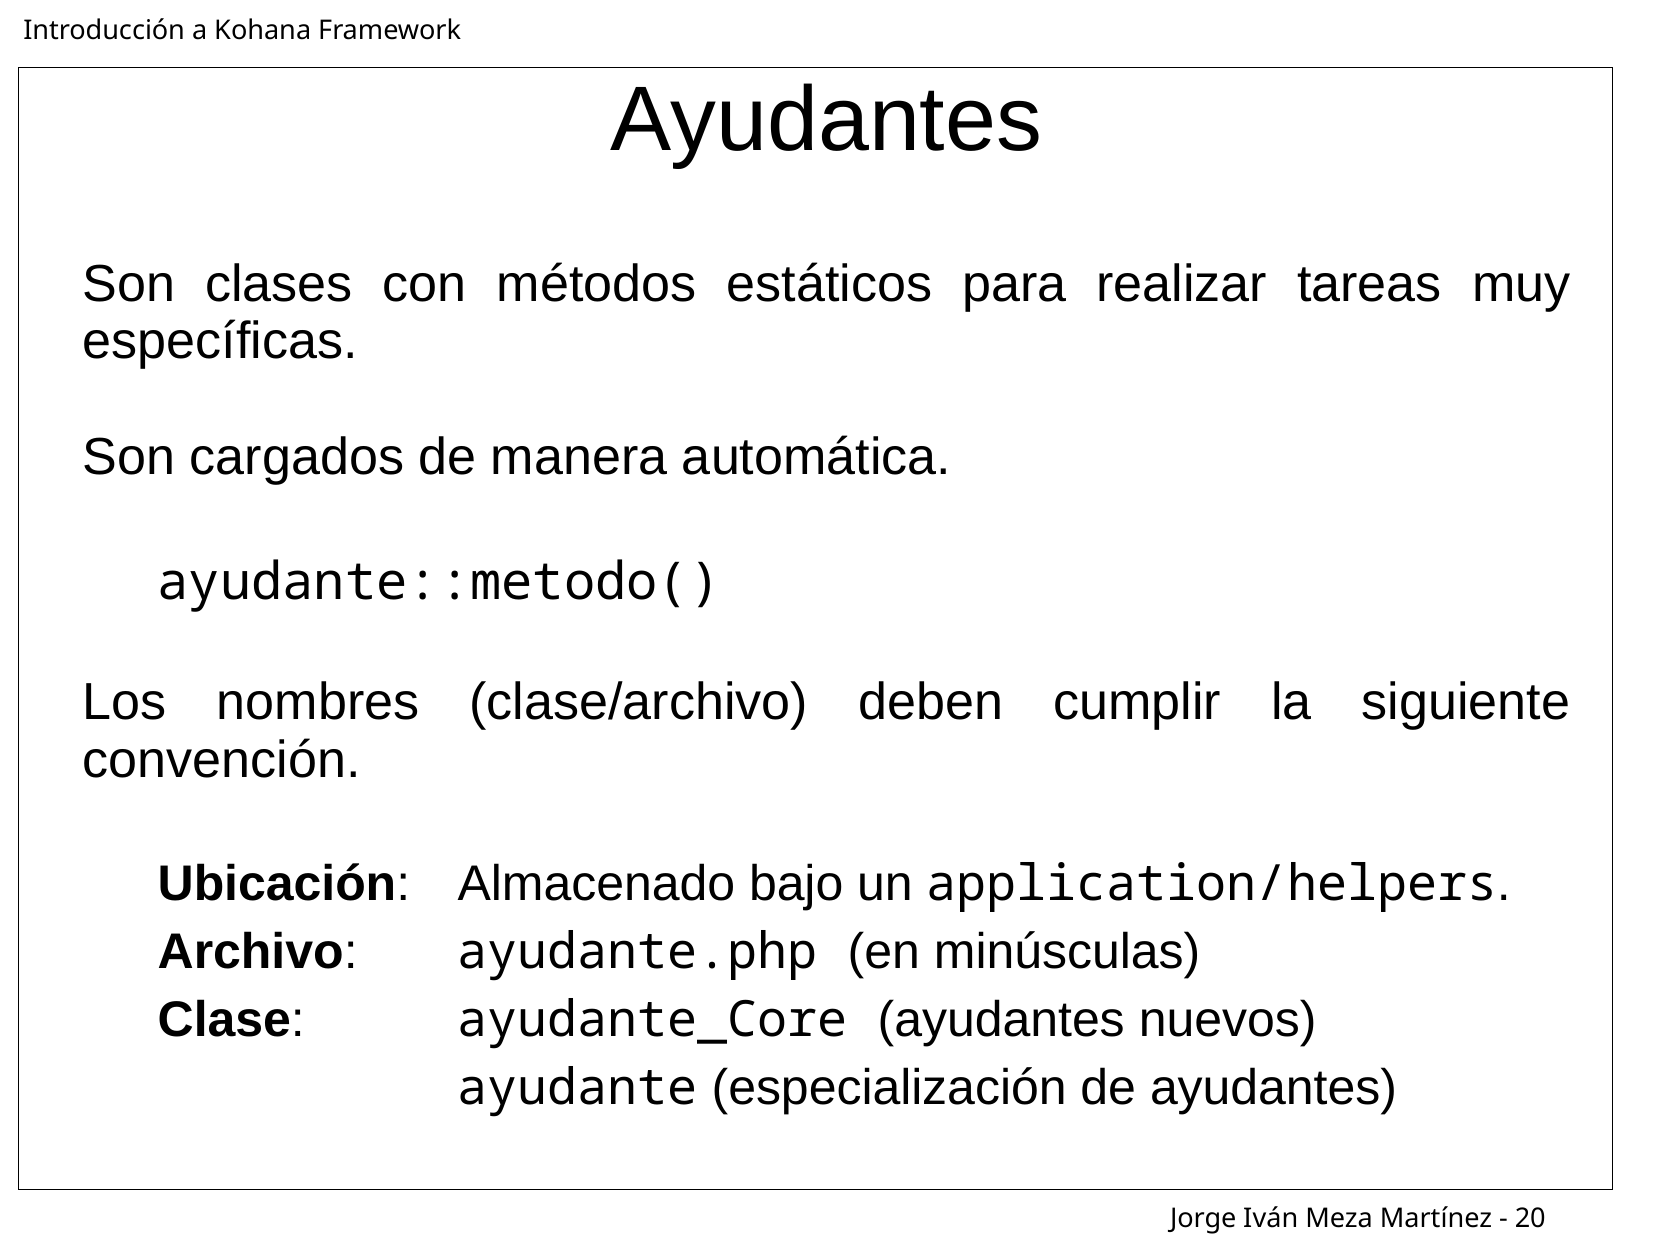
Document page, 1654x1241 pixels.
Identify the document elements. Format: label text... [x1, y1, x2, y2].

title Ayudantes [82, 56, 1571, 181]
subtitle Son clases con métodos estáticos para realizar tareas muy específicas. Son cargados de manera automática. ayudante::metodo() Los nombres (clase/archivo) deben cumplir la siguiente convención. Ubicación: Almacenado bajo un application/helpers. Archivo: ayudante.php (en minúsculas) Clase: ayudante_Core (ayudantes nuevos) ayudante (especialización de ayudantes) [82, 206, 1571, 1167]
